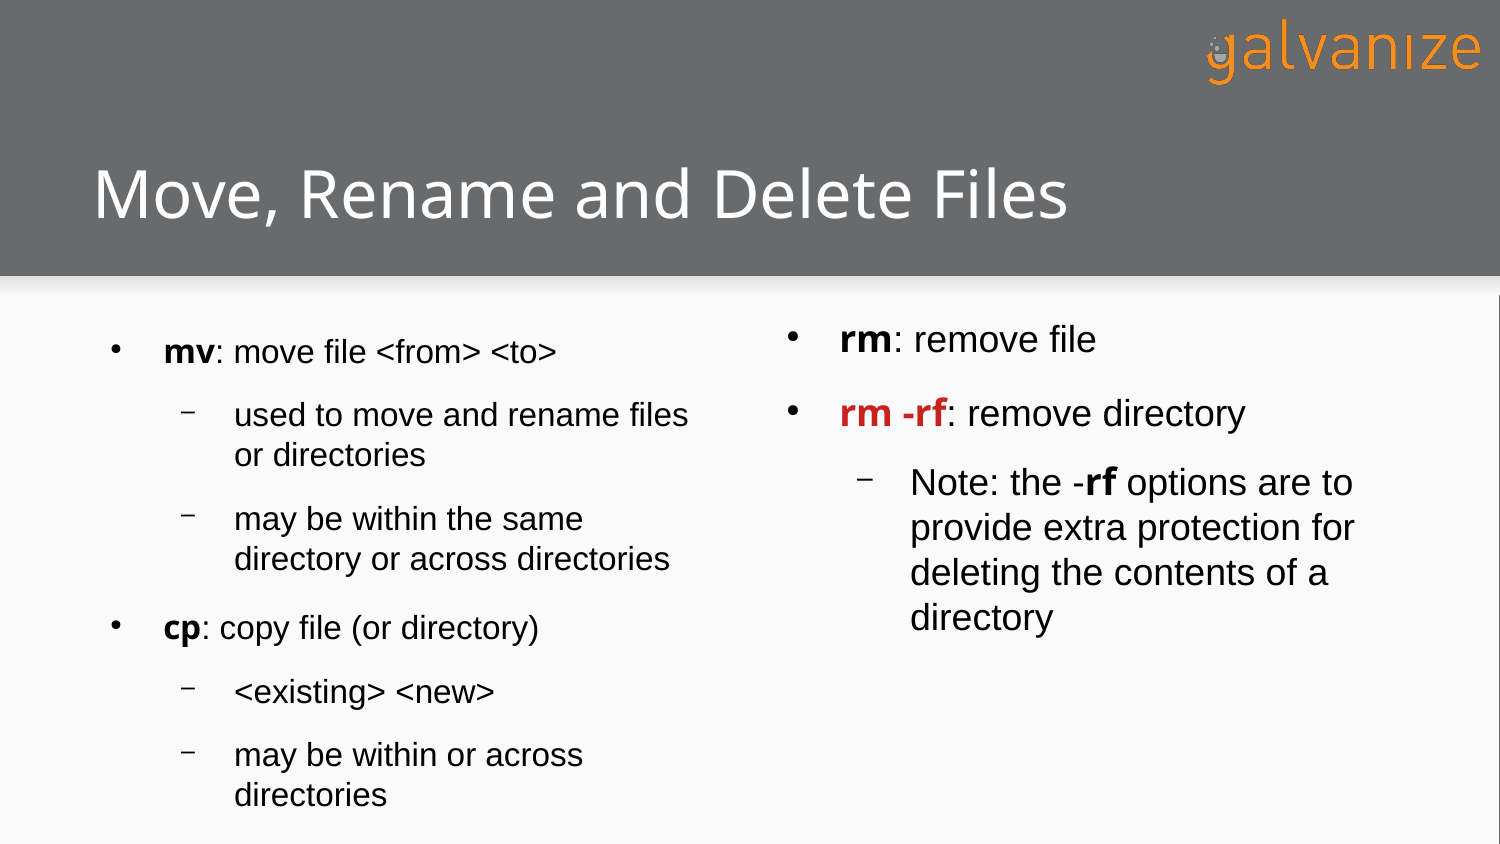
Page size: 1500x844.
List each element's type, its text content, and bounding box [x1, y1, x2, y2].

list mv: move file <from> <to> used to move and rename files or directories may be within the same directory or across directories cp: copy file (or directory) <existing> <new> may be within or across directories [77, 314, 736, 760]
picture [1207, 19, 1480, 85]
list rm: remove file rm -rf: remove directory Note: the -rf options are to provide extra protection for deleting the contents of a directory [768, 314, 1427, 760]
title Move, Rename and Delete Files [77, 121, 1427, 248]
